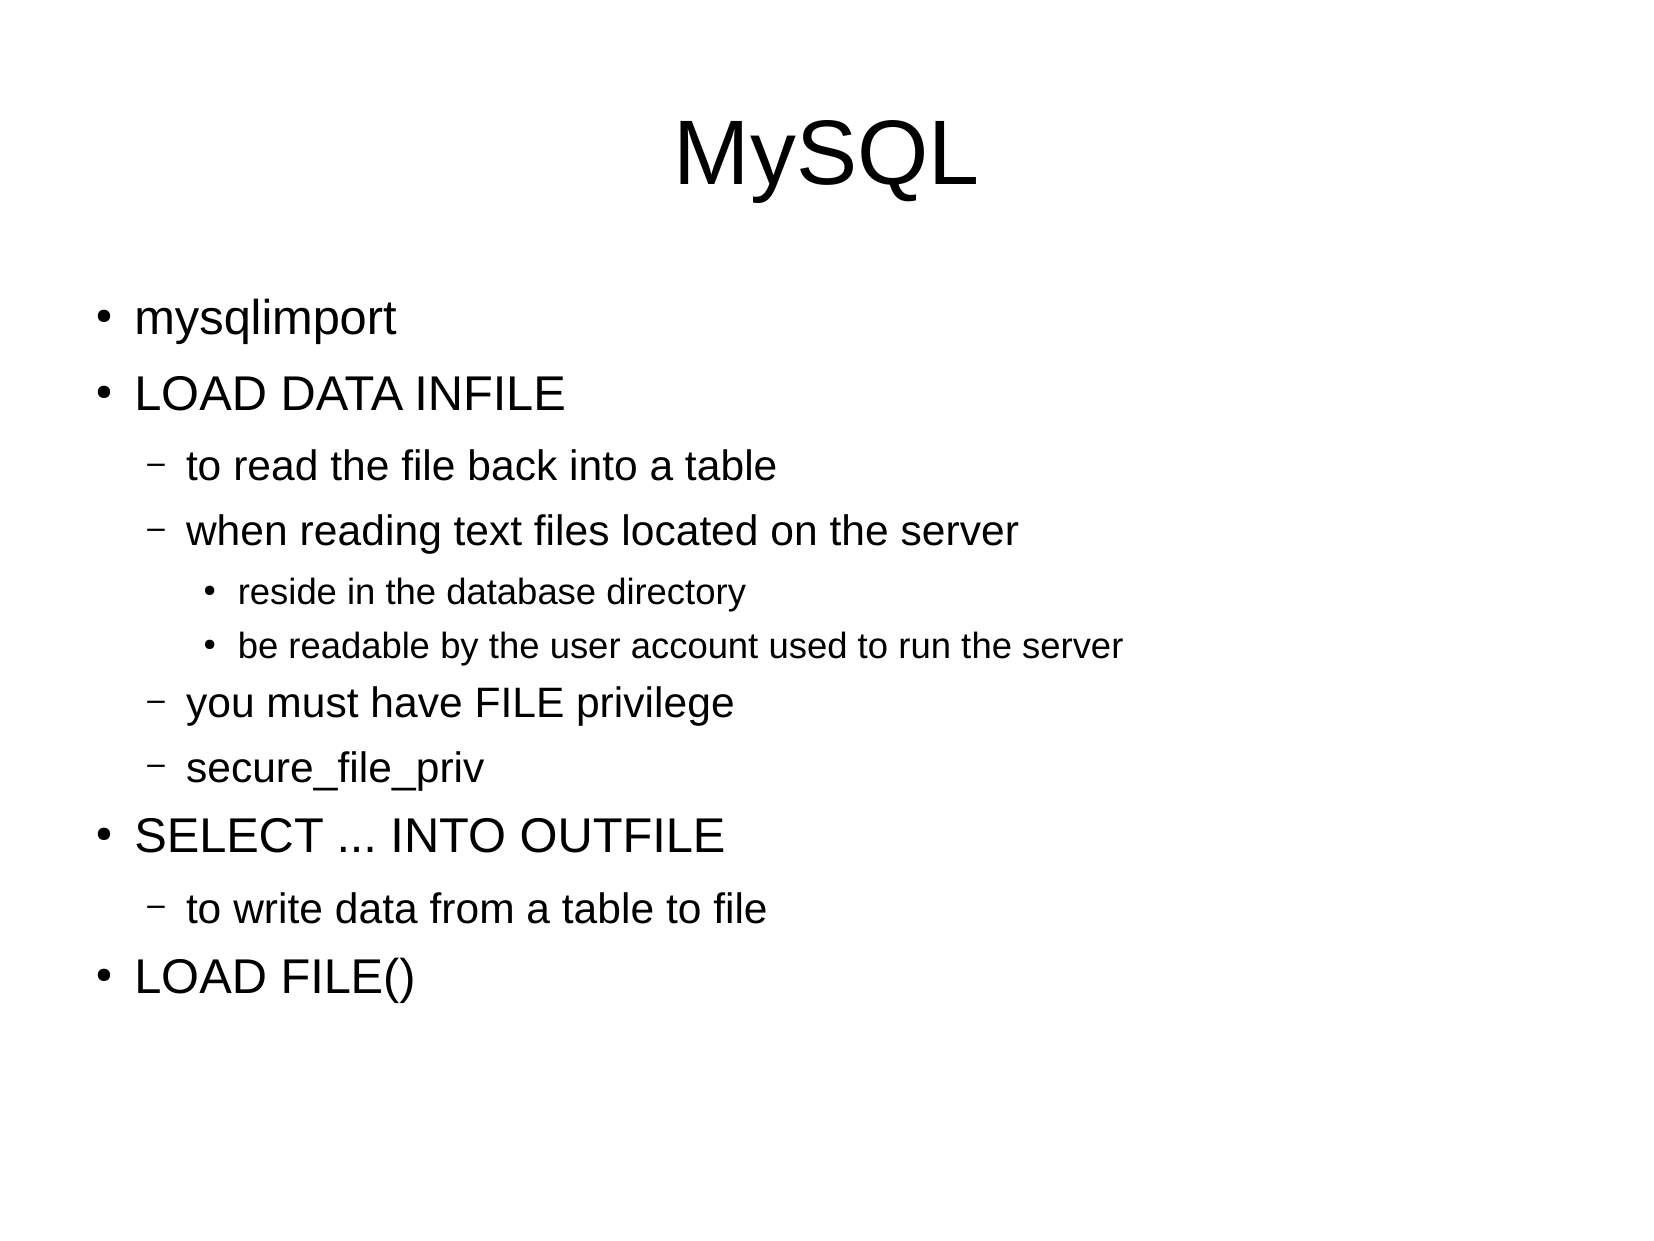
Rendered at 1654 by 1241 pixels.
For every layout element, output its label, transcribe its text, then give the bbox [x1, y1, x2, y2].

title MySQL [82, 49, 1571, 257]
list mysqlimport LOAD DATA INFILE to read the file back into a table when reading text files located on the server reside in the database directory be readable by the user account used to run the server you must have FILE privilege secure_file_priv SELECT ... INTO OUTFILE to write data from a table to file LOAD FILE() [82, 290, 1571, 1010]
